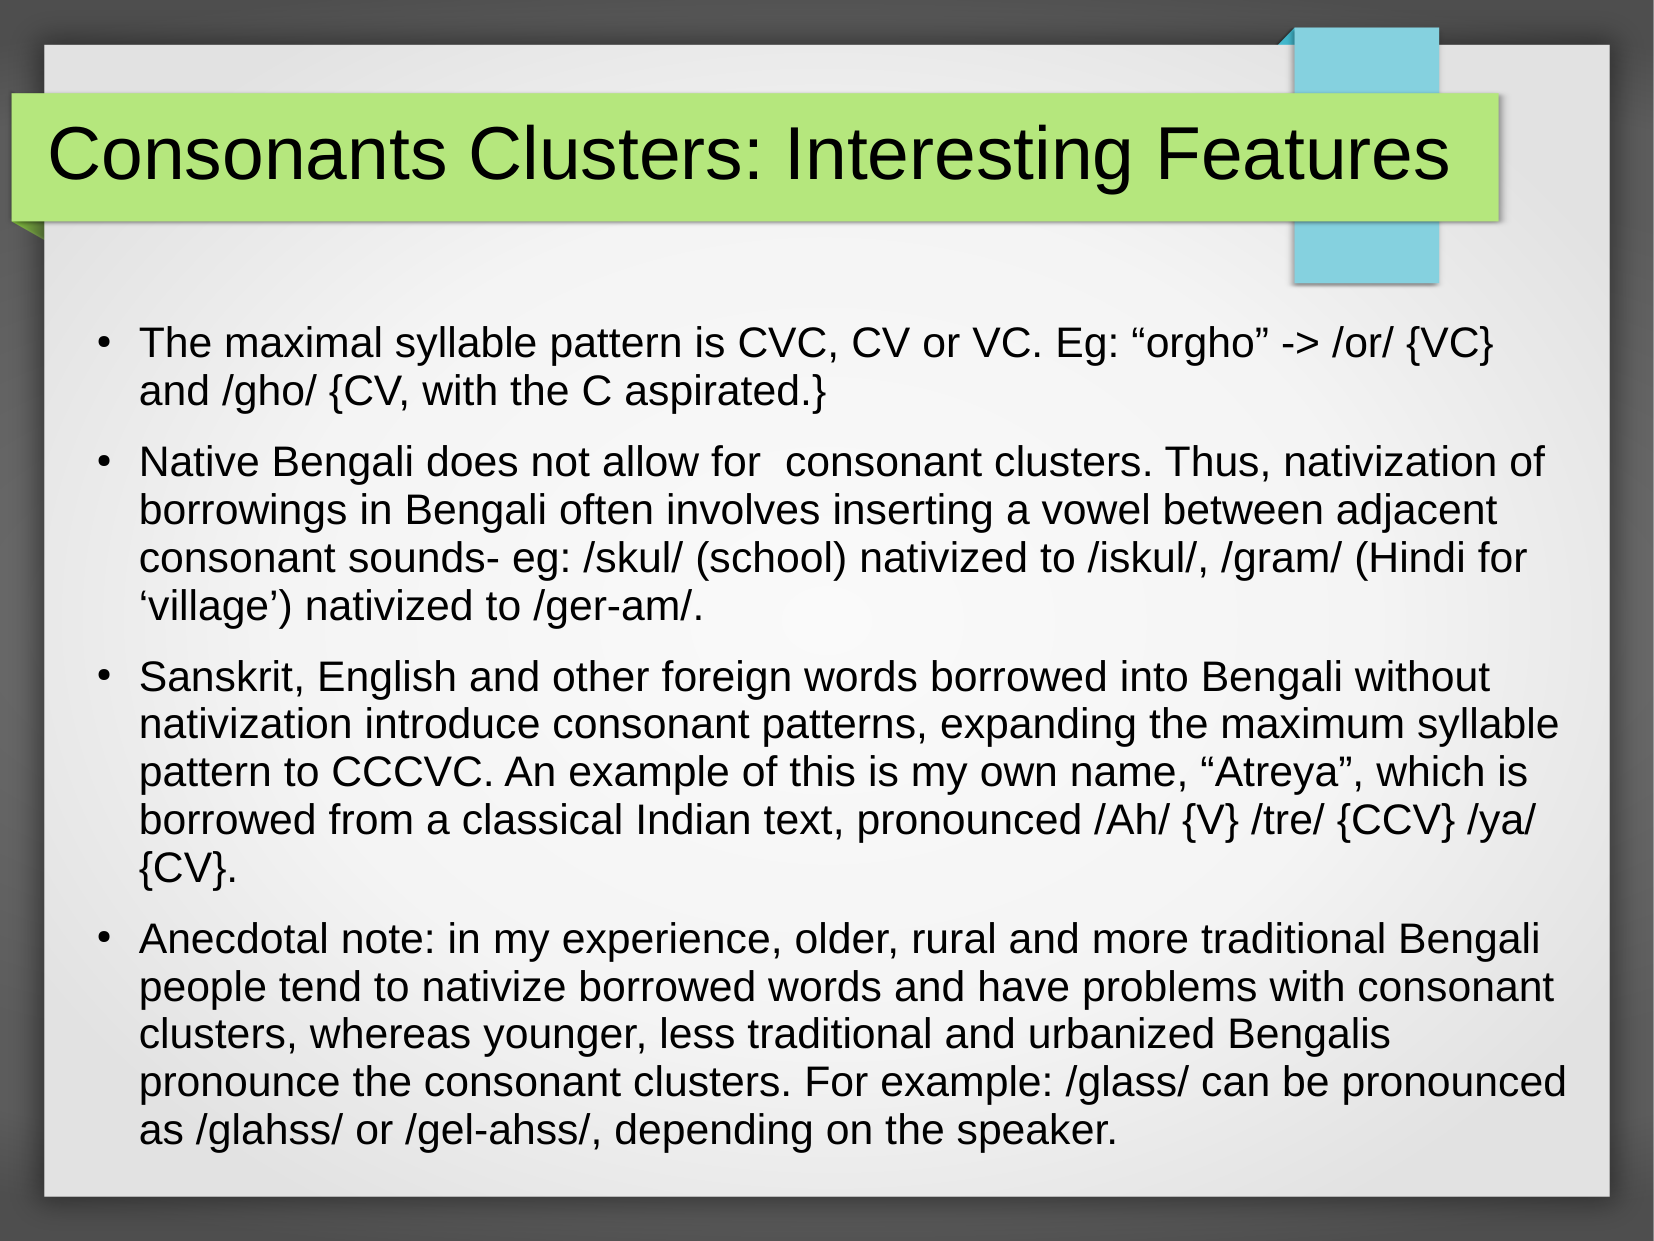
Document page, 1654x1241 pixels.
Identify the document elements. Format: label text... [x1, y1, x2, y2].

list The maximal syllable pattern is CVC, CV or VC. Eg: “orgho” -> /or/ {VC} and /gho/ {CV, with the C aspirated.} Native Bengali does not allow for consonant clusters. Thus, nativization of borrowings in Bengali often involves inserting a vowel between adjacent consonant sounds- eg: /skul/ (school) nativized to /iskul/, /gram/ (Hindi for ‘village’) nativized to /ger-am/. Sanskrit, English and other foreign words borrowed into Bengali without nativization introduce consonant patterns, expanding the maximum syllable pattern to CCCVC. An example of this is my own name, “Atreya”, which is borrowed from a classical Indian text, pronounced /Ah/ {V} /tre/ {CCV} /ya/ {CV}. Anecdotal note: in my experience, older, rural and more traditional Bengali people tend to nativize borrowed words and have problems with consonant clusters, whereas younger, less traditional and urbanized Bengalis pronounce the consonant clusters. For example: /glass/ can be pronounced as /glahss/ or /gel-ahss/, depending on the speaker. [82, 248, 1571, 1158]
title Consonants Clusters: Interesting Features [47, 69, 1477, 238]
picture [0, 0, 1654, 1241]
